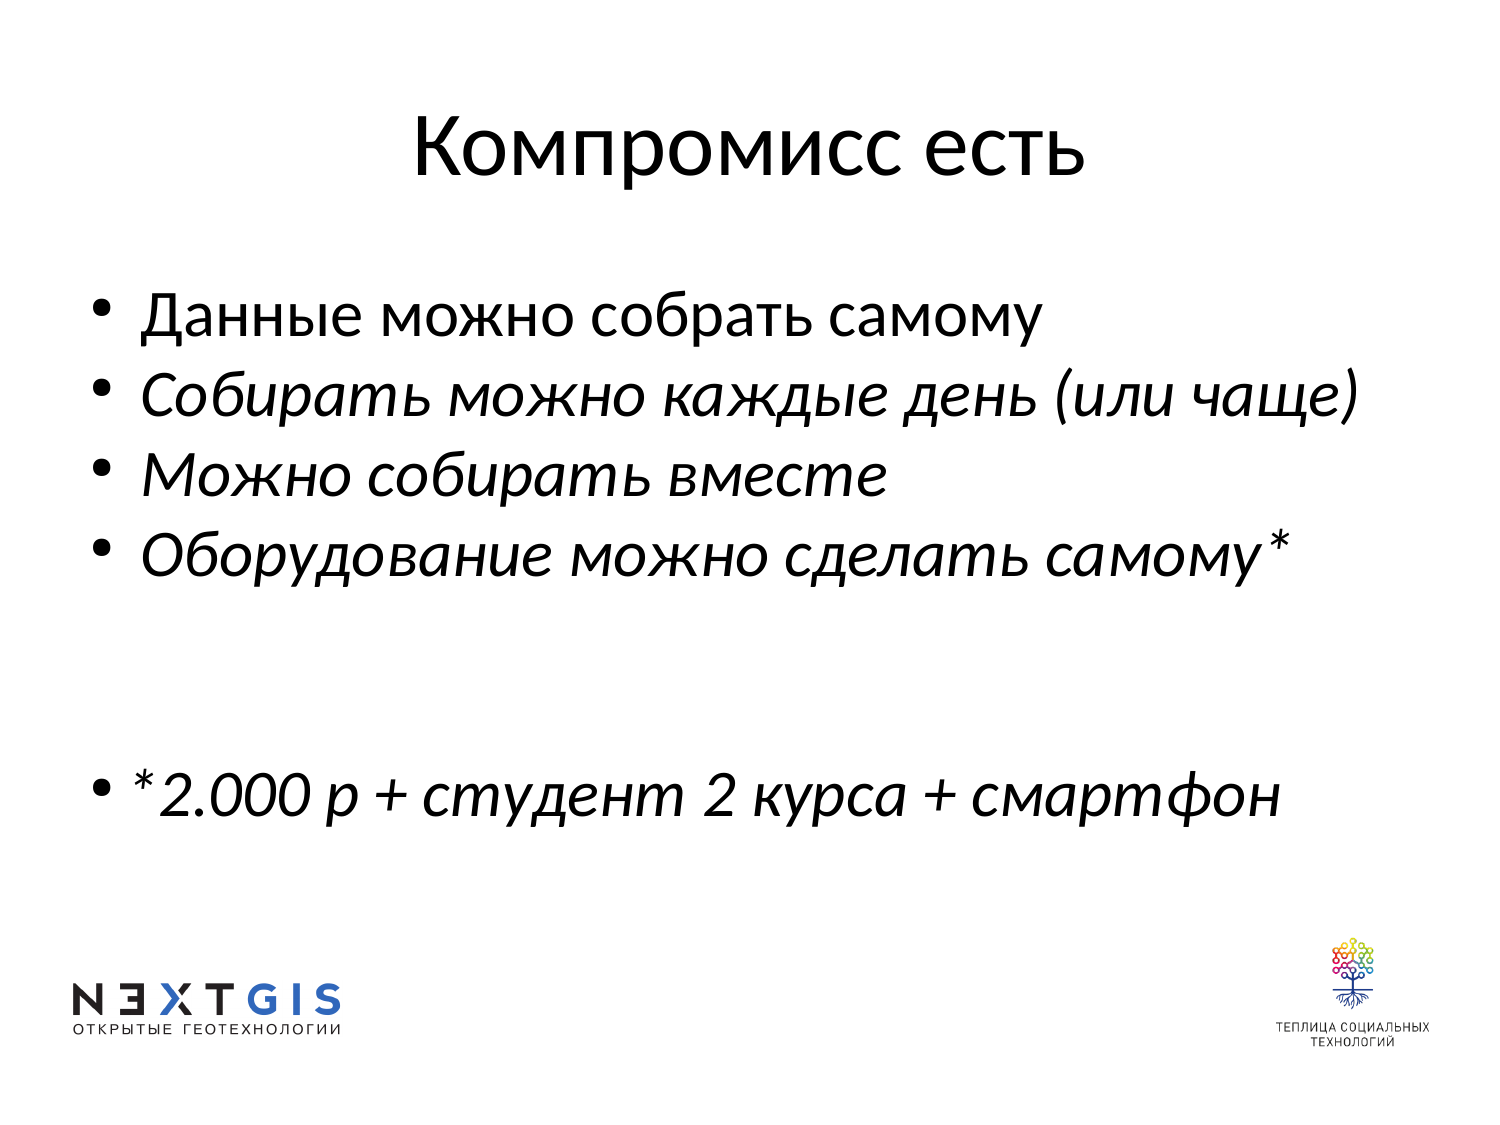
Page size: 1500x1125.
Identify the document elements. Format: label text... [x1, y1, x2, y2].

text_box Данные можно собрать самому Собирать можно каждые день (или чаще) Можно собирать вместе Оборудование можно сделать самому* *2.000 р + студент 2 курса + смартфон [75, 262, 1425, 916]
picture [70, 980, 343, 1037]
text_box Компромисс есть [75, 45, 1425, 233]
picture [1276, 915, 1429, 1069]
